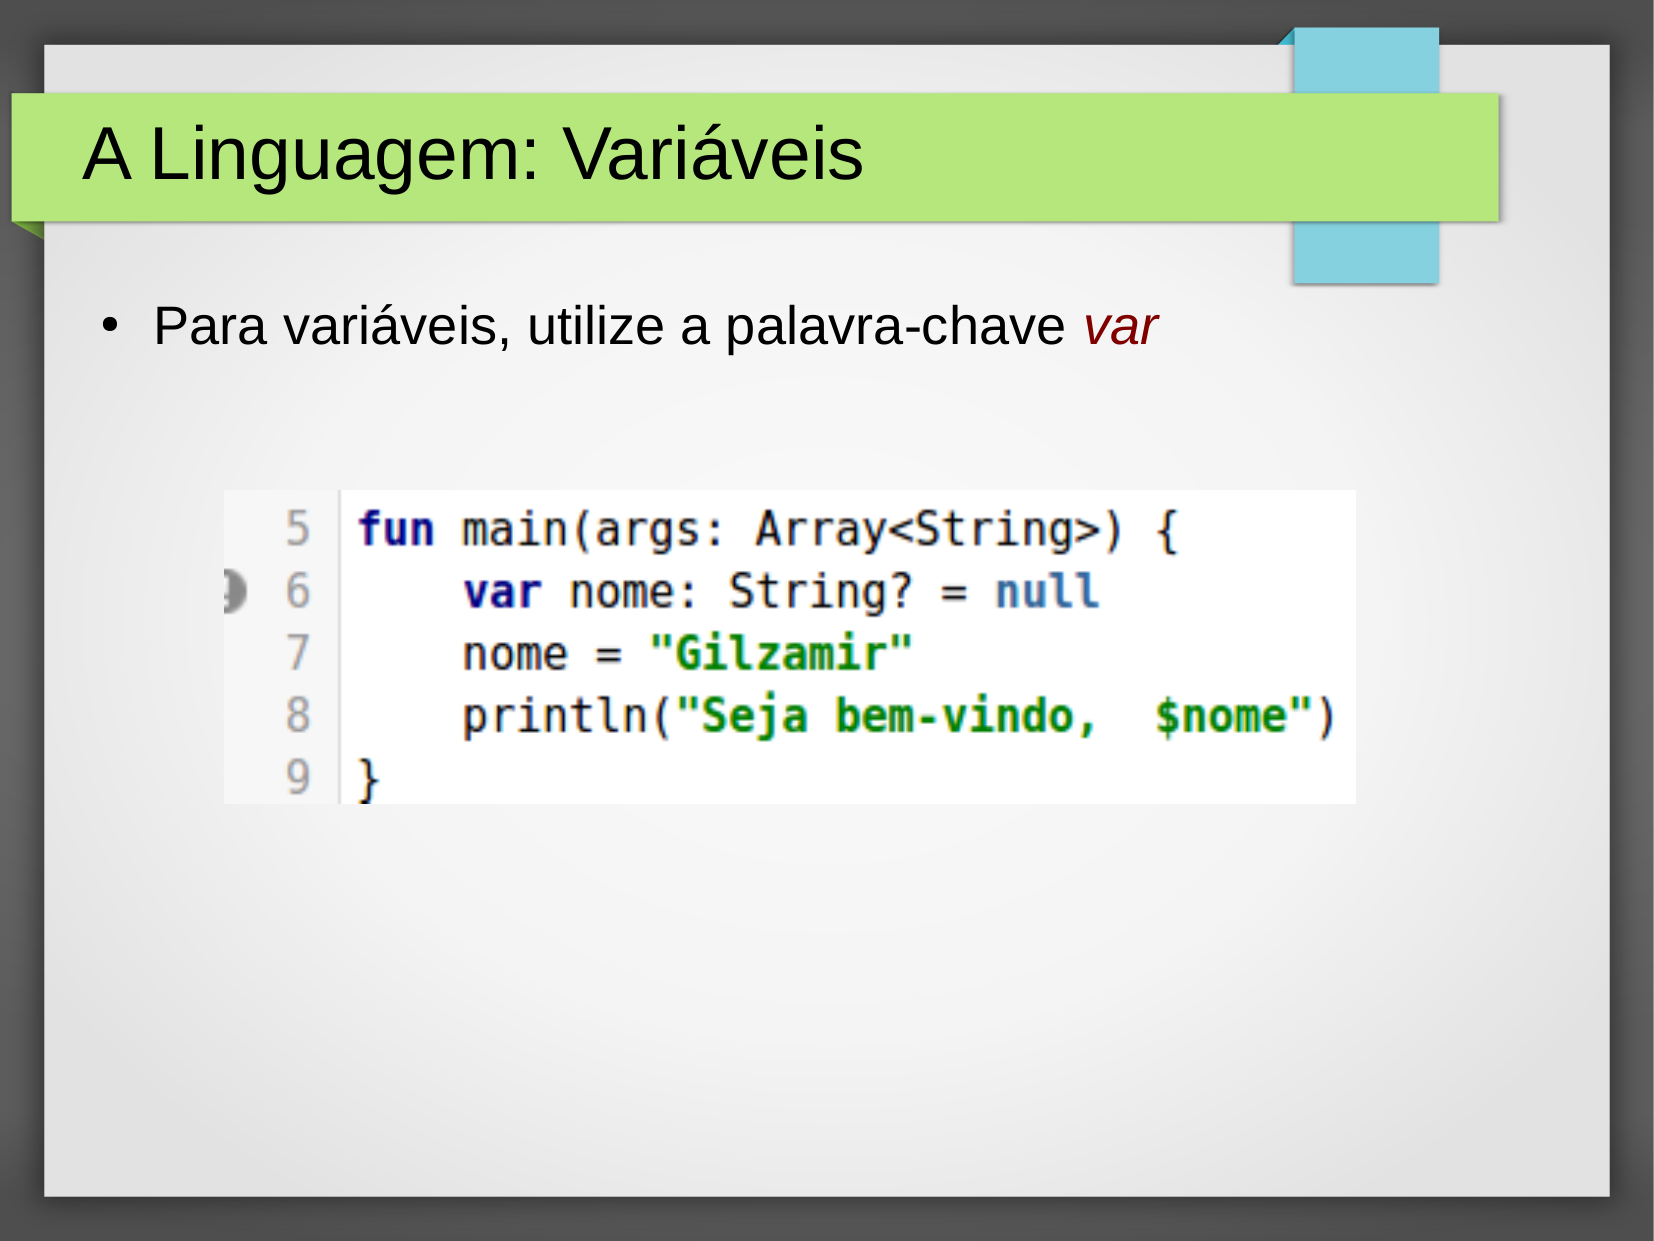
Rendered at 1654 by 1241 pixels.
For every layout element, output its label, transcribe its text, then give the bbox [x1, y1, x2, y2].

picture [0, 0, 1654, 1241]
title A Linguagem: Variáveis [82, 94, 1264, 213]
list Para variáveis, utilize a palavra-chave var [82, 295, 1571, 1015]
